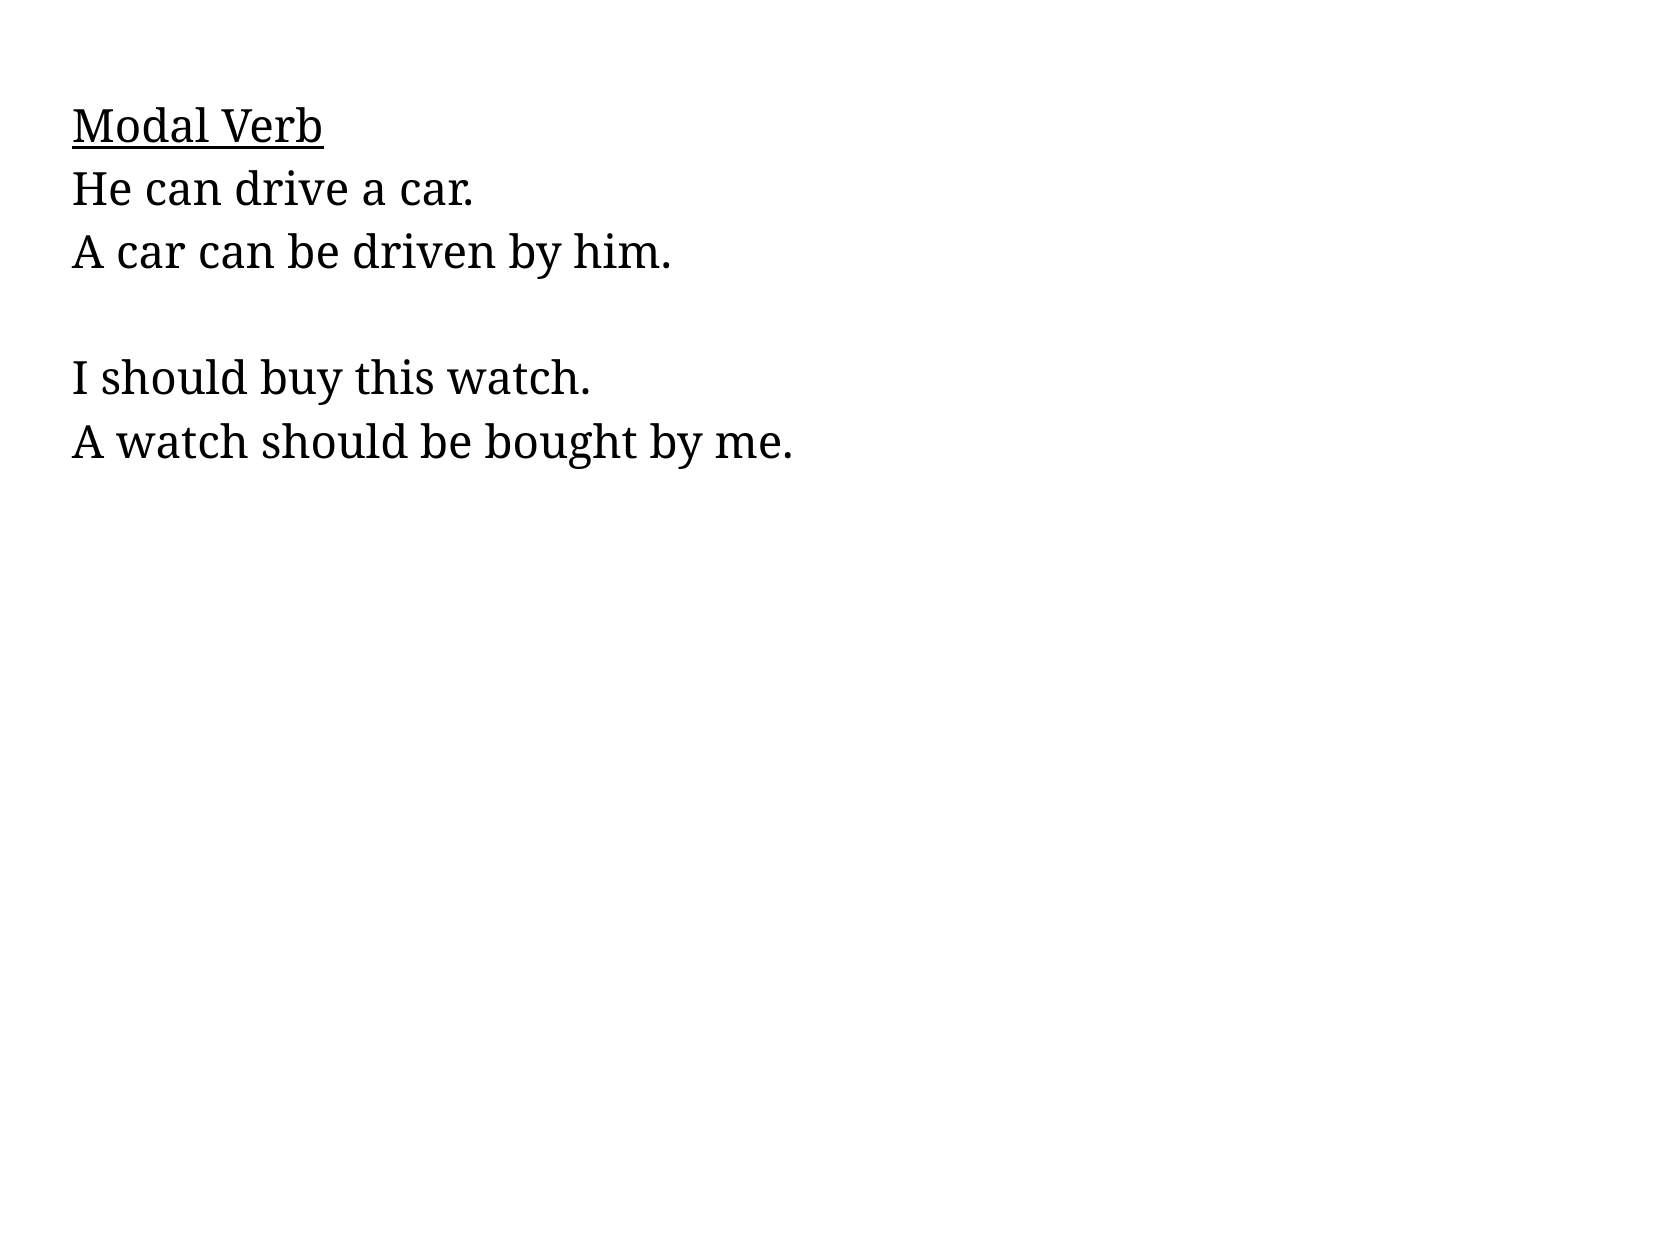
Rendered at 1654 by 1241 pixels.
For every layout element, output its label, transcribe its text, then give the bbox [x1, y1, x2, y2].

text_box Modal Verb He can drive a car. A car can be driven by him. I should buy this watch. A watch should be bought by me. [71, 31, 1560, 1140]
